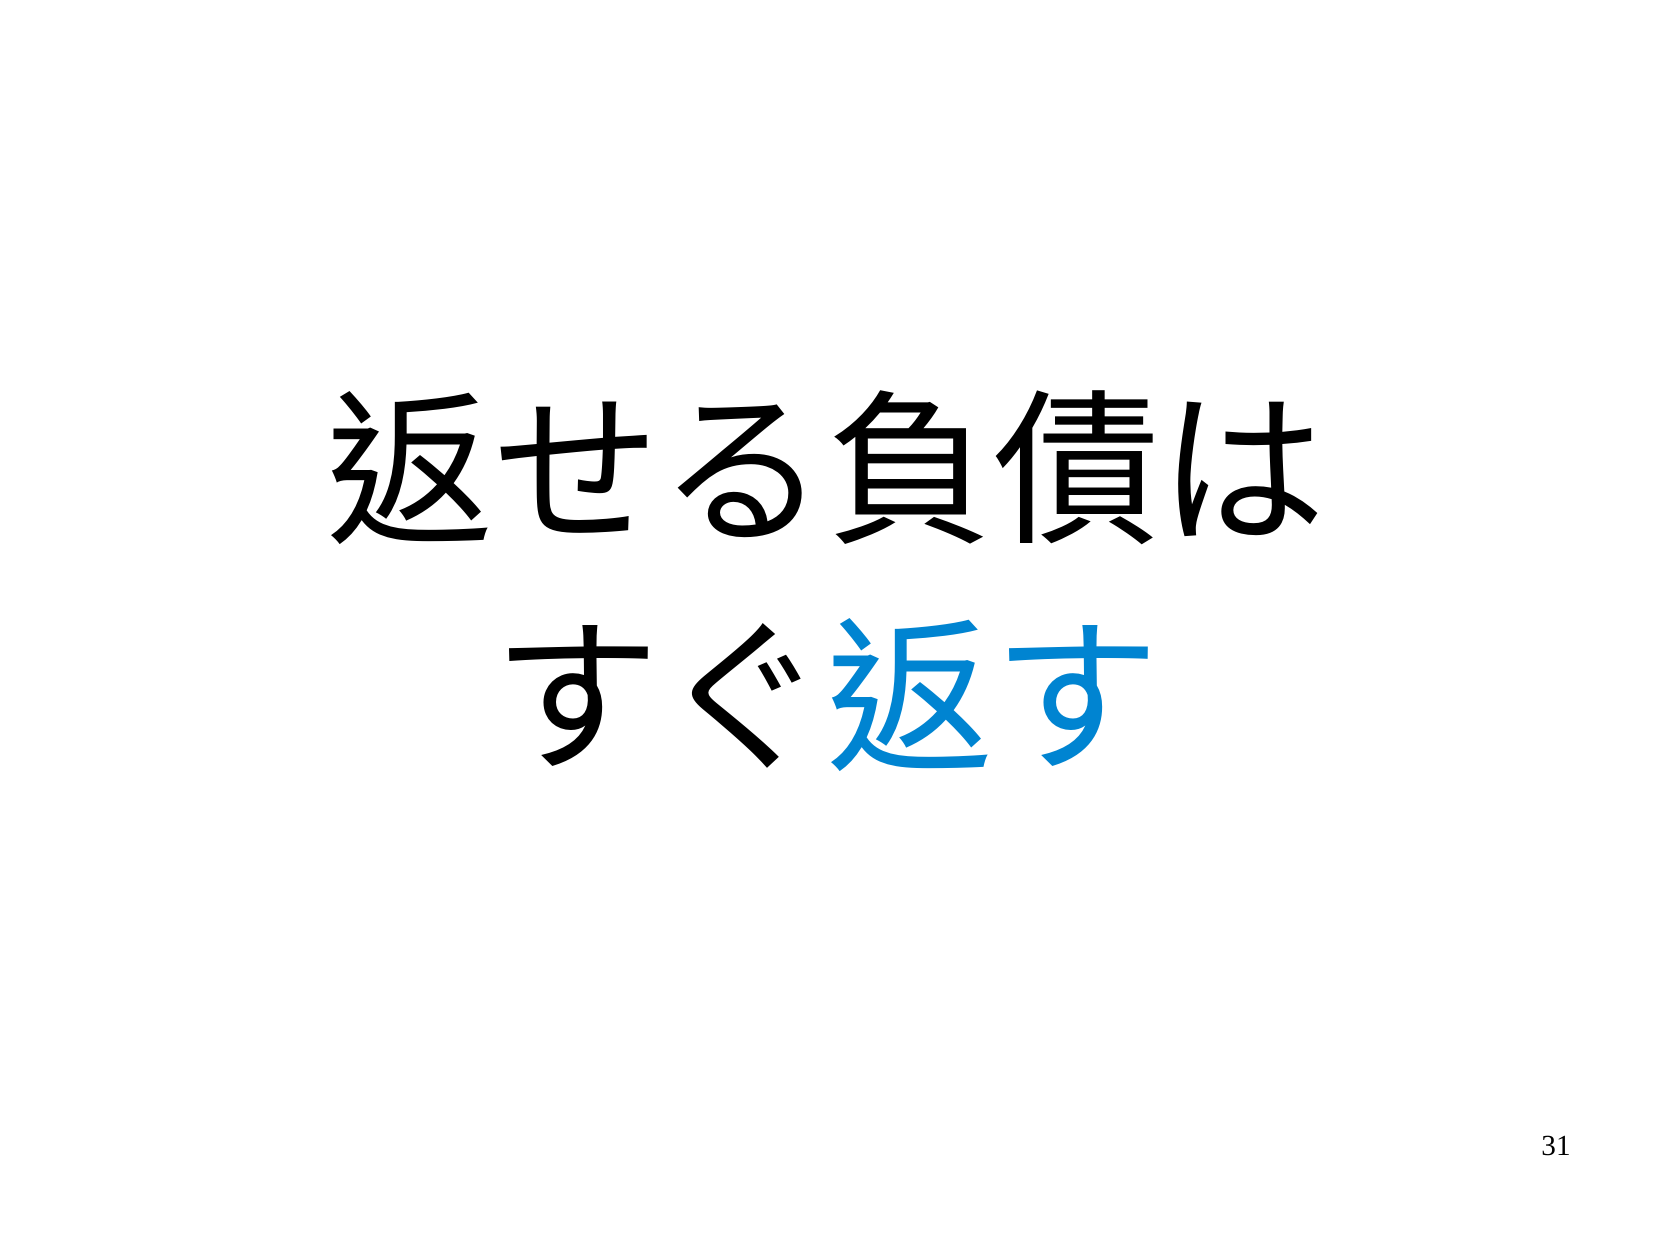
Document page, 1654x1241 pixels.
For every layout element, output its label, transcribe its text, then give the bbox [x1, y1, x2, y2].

subtitle 返せる負債は すぐ返す [82, 56, 1571, 1102]
